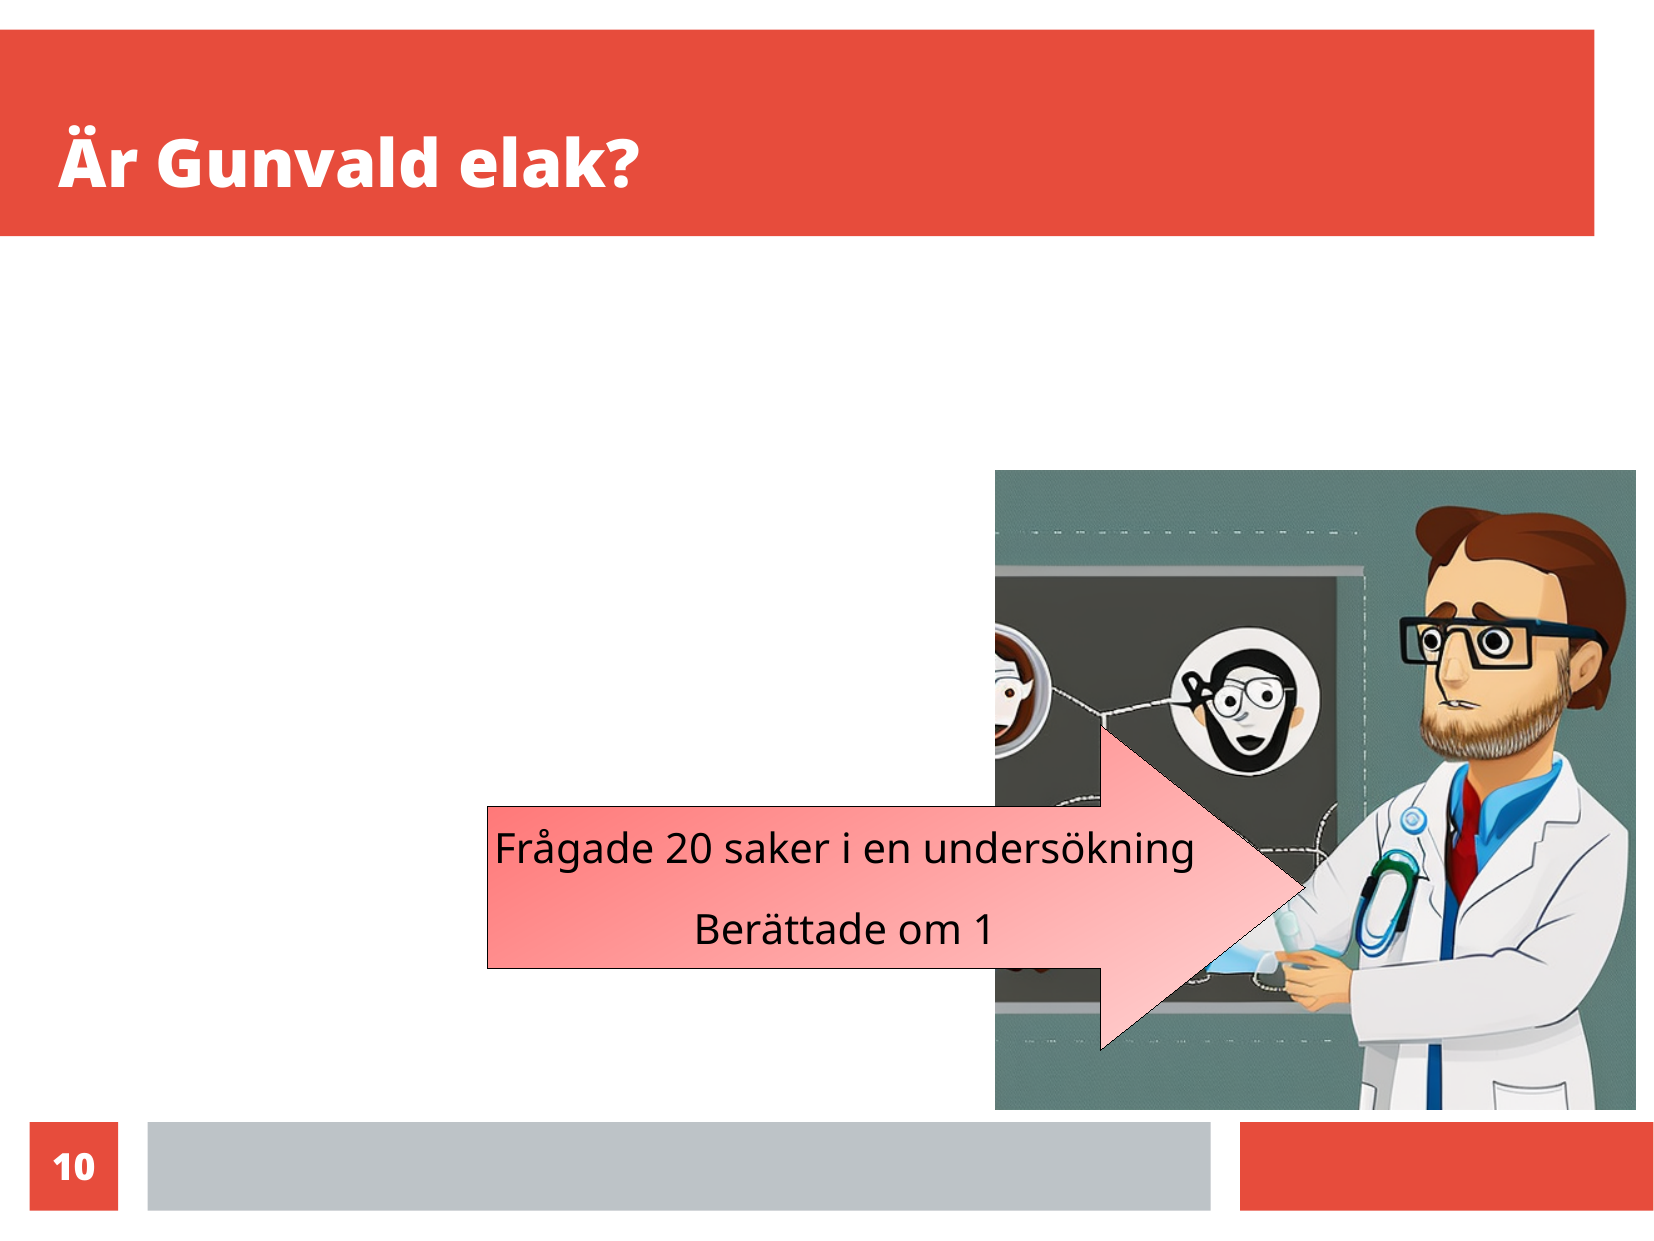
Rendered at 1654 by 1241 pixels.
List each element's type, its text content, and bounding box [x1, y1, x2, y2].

title Är Gunvald elak? [59, 59, 1595, 207]
text_box Frågade 20 saker i en undersökning Berättade om 1 [487, 724, 1306, 1051]
picture [995, 470, 1636, 1111]
